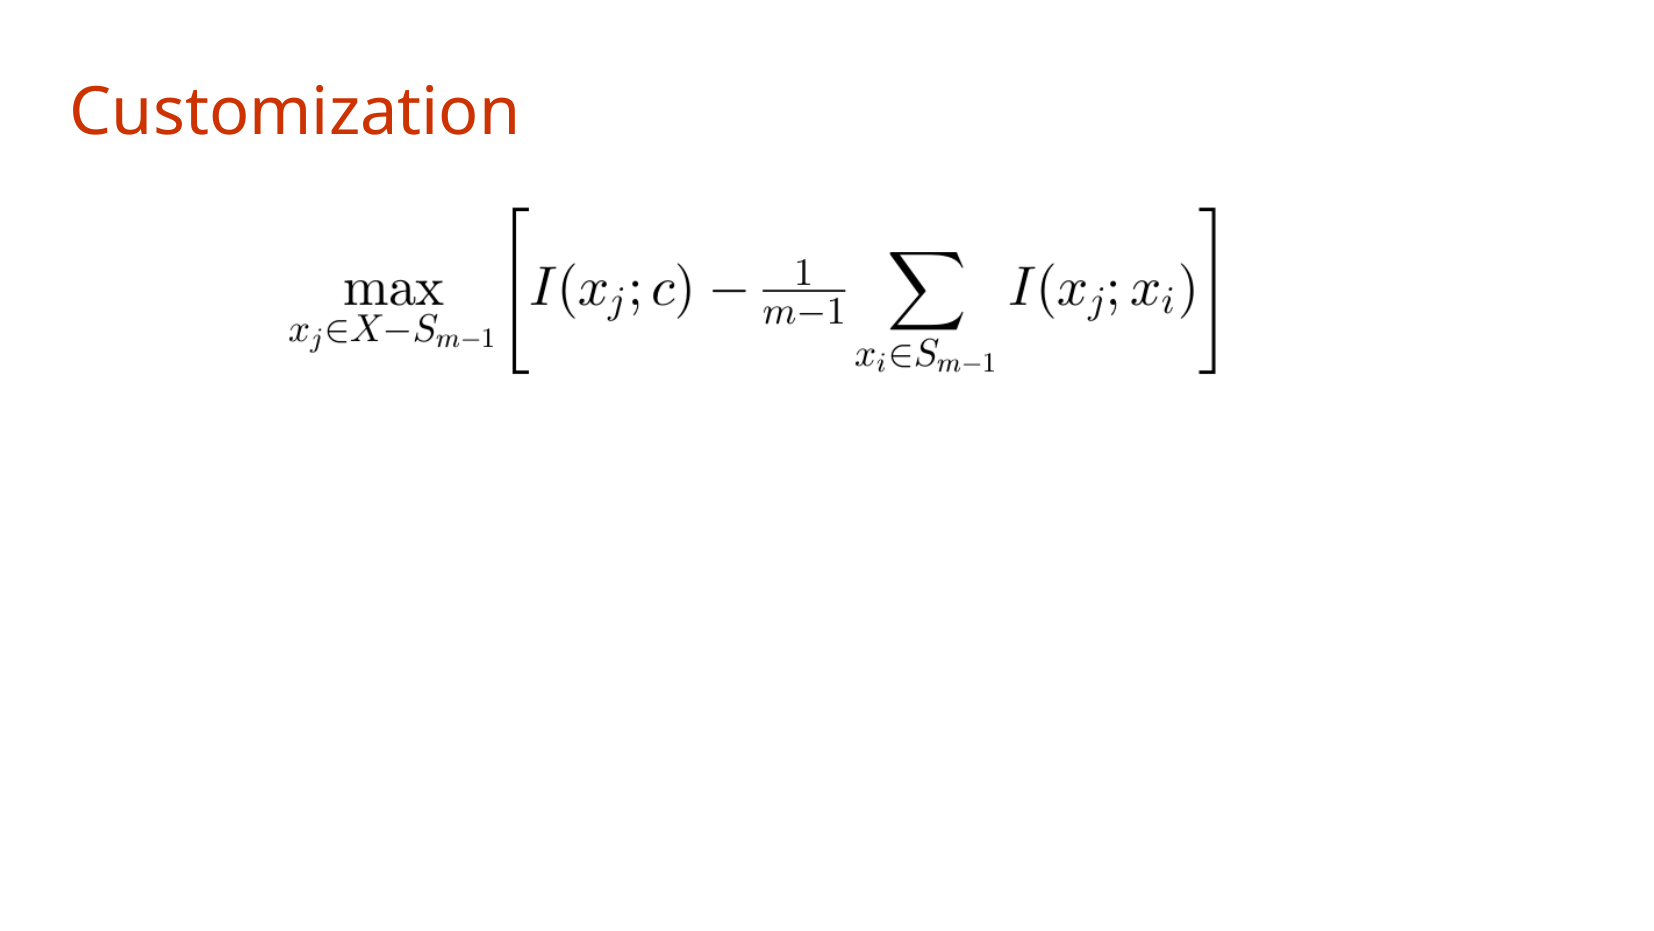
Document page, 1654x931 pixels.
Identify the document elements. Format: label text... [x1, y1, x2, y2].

picture [279, 203, 1223, 381]
text_box Customization [54, 55, 833, 153]
